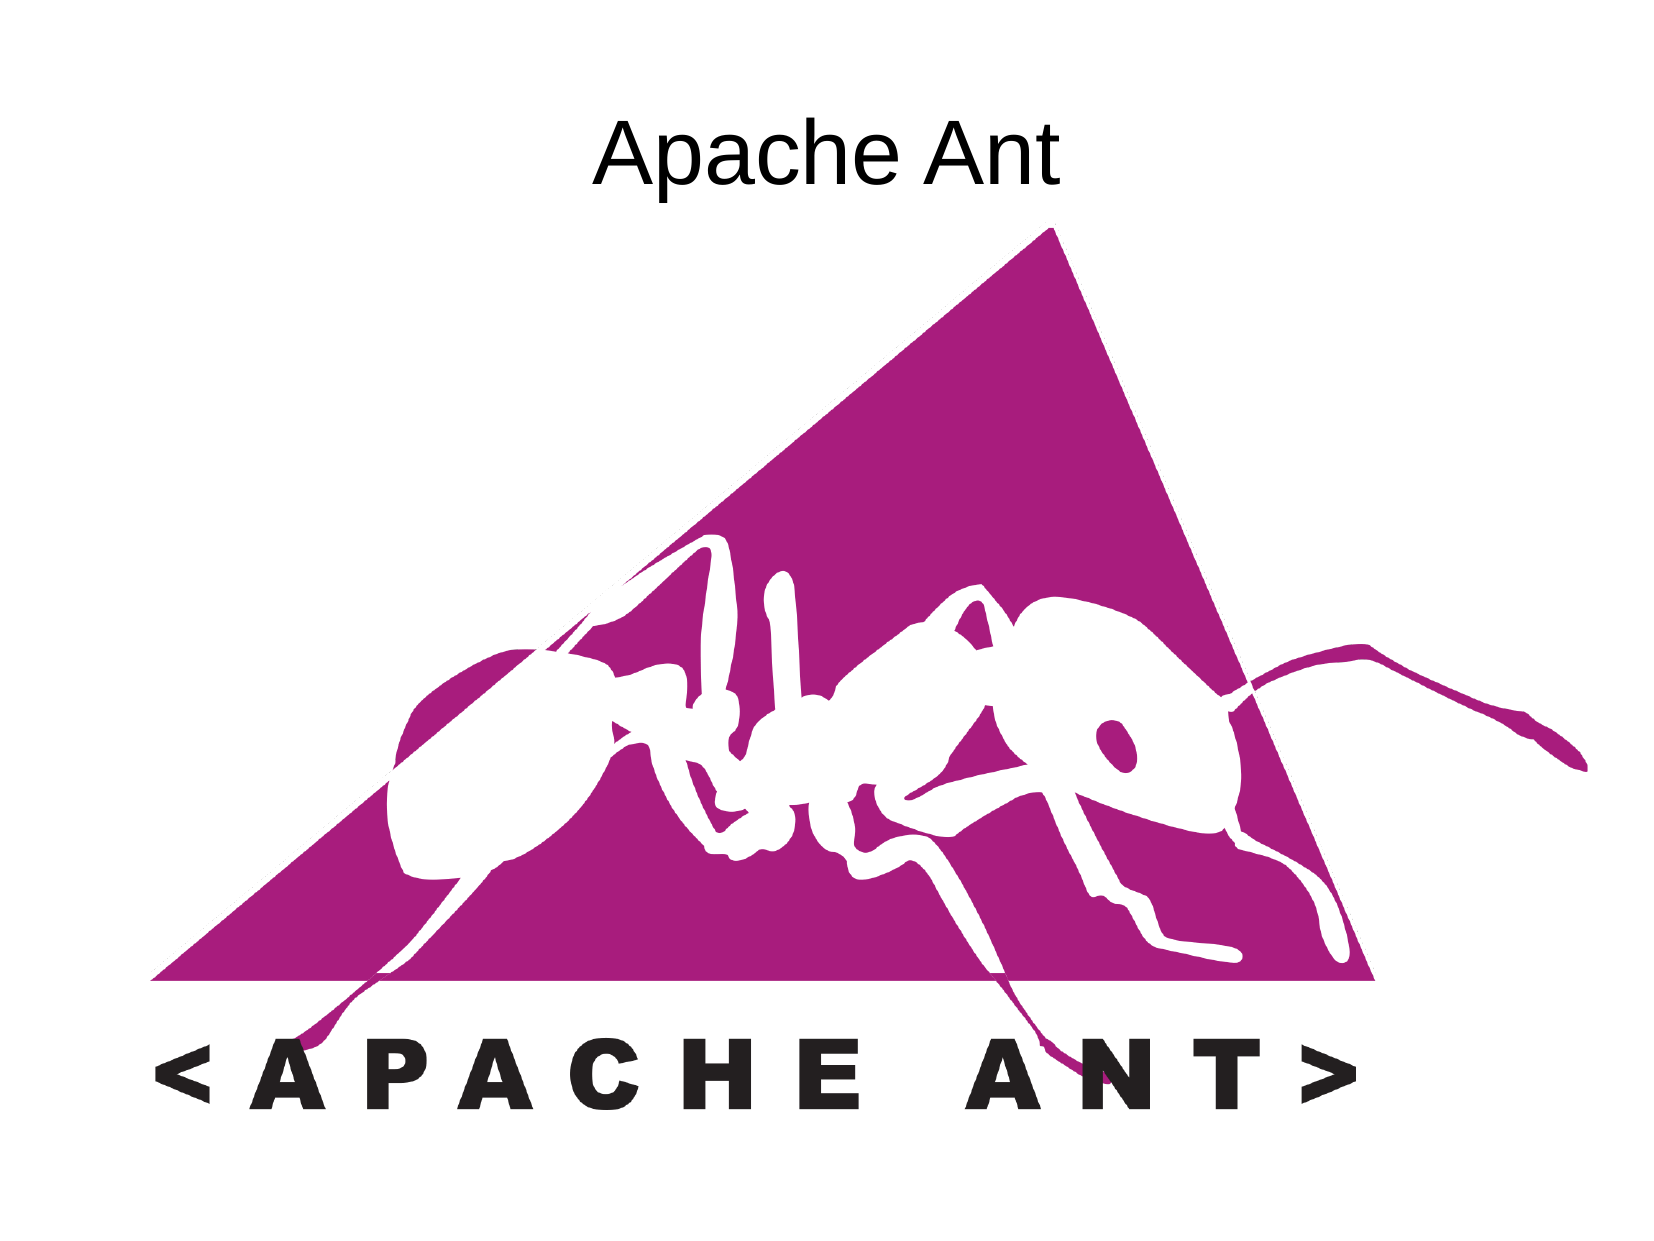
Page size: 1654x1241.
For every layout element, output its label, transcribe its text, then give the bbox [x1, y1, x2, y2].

picture [150, 220, 1588, 1111]
title Apache Ant [82, 49, 1571, 257]
